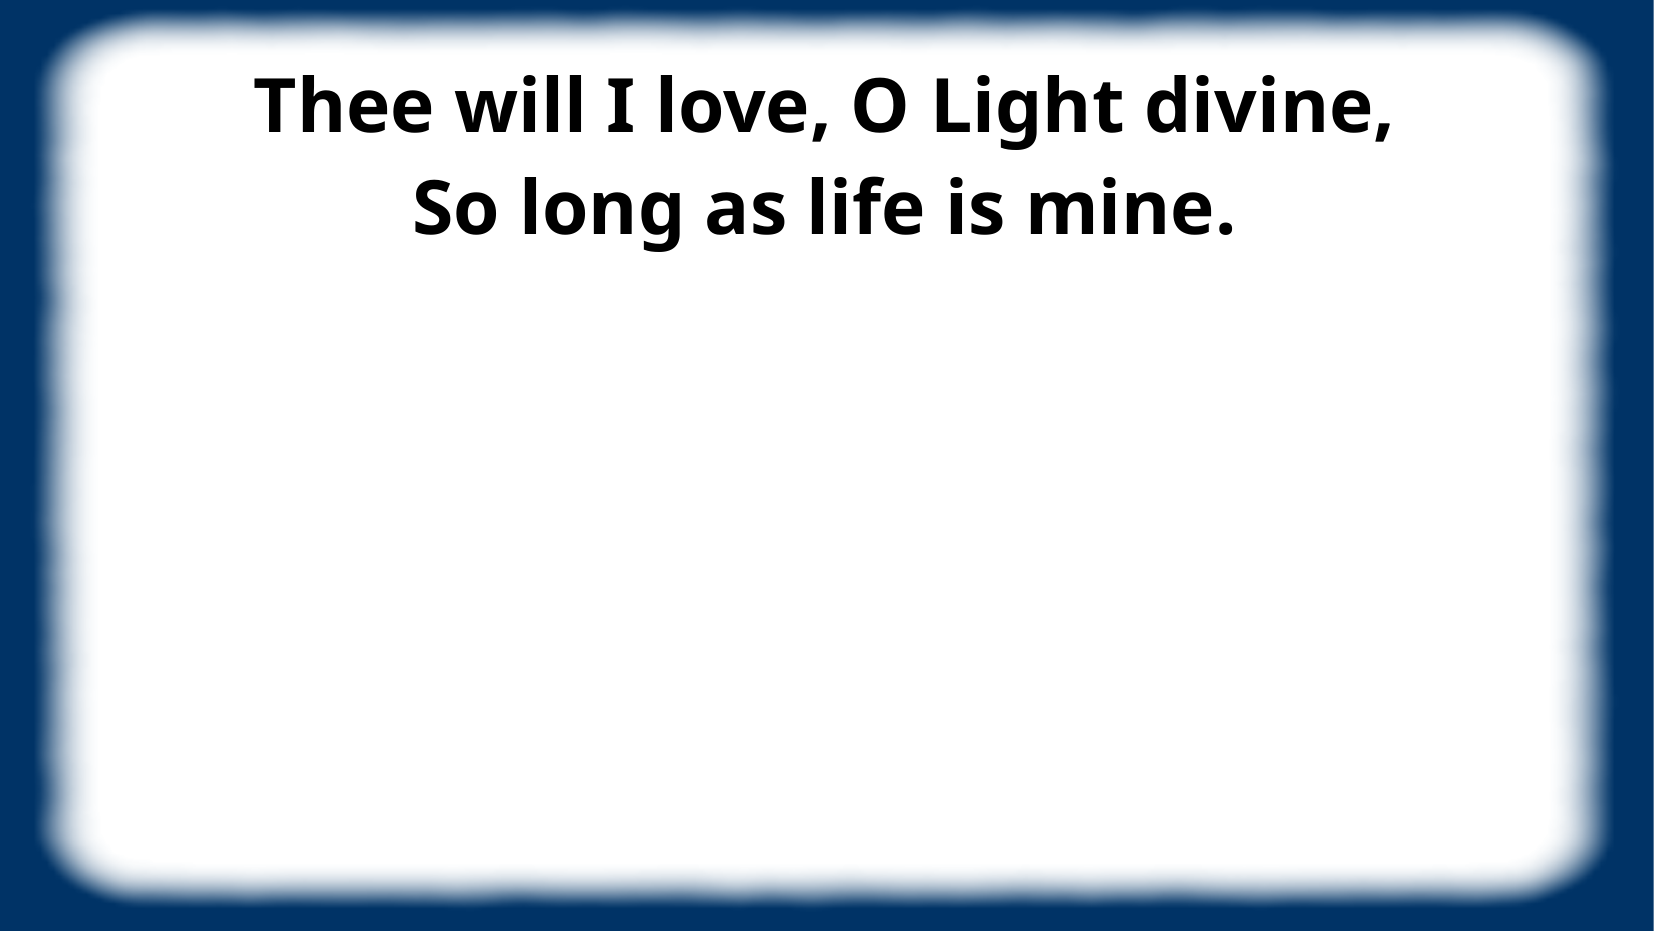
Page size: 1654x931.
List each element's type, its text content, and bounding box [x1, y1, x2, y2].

picture [0, 0, 1654, 931]
text_box Thee will I love, O Light divine, So long as life is mine. [90, 45, 1561, 260]
